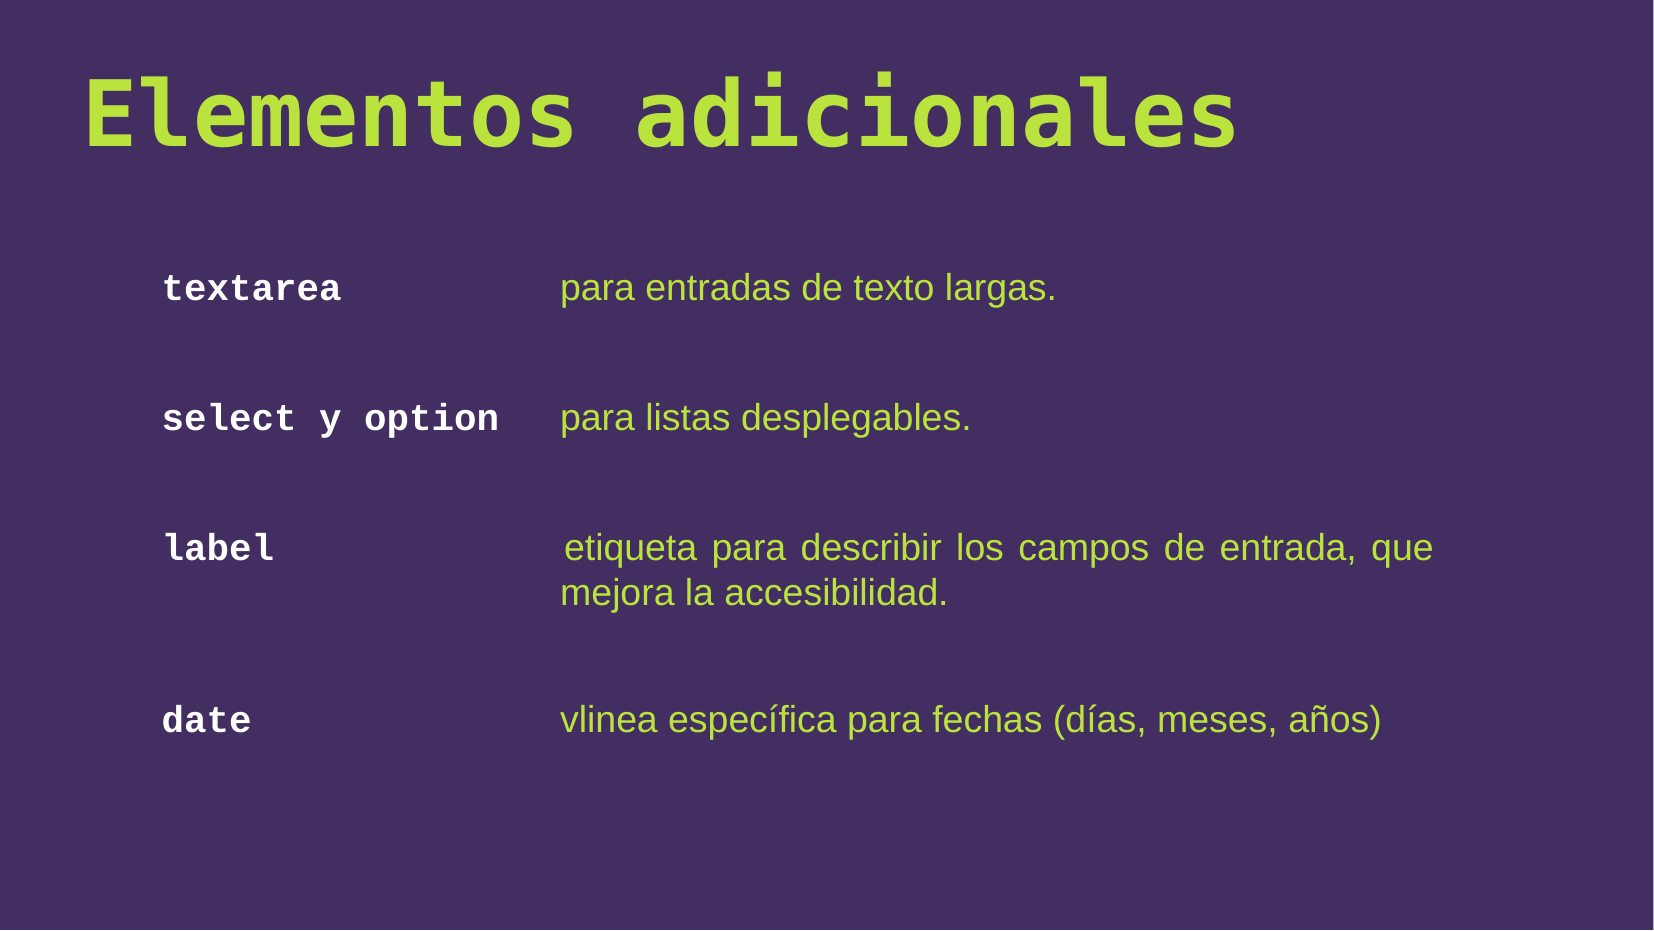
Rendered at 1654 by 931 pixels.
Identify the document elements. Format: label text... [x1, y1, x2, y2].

title Elementos adicionales [82, 37, 1571, 193]
list textarea para entradas de texto largas. select y option para listas desplegables. label etiqueta para describir los campos de entrada, que mejora la accesibilidad. date vlinea específica para fechas (días, meses, años) [117, 266, 1482, 837]
